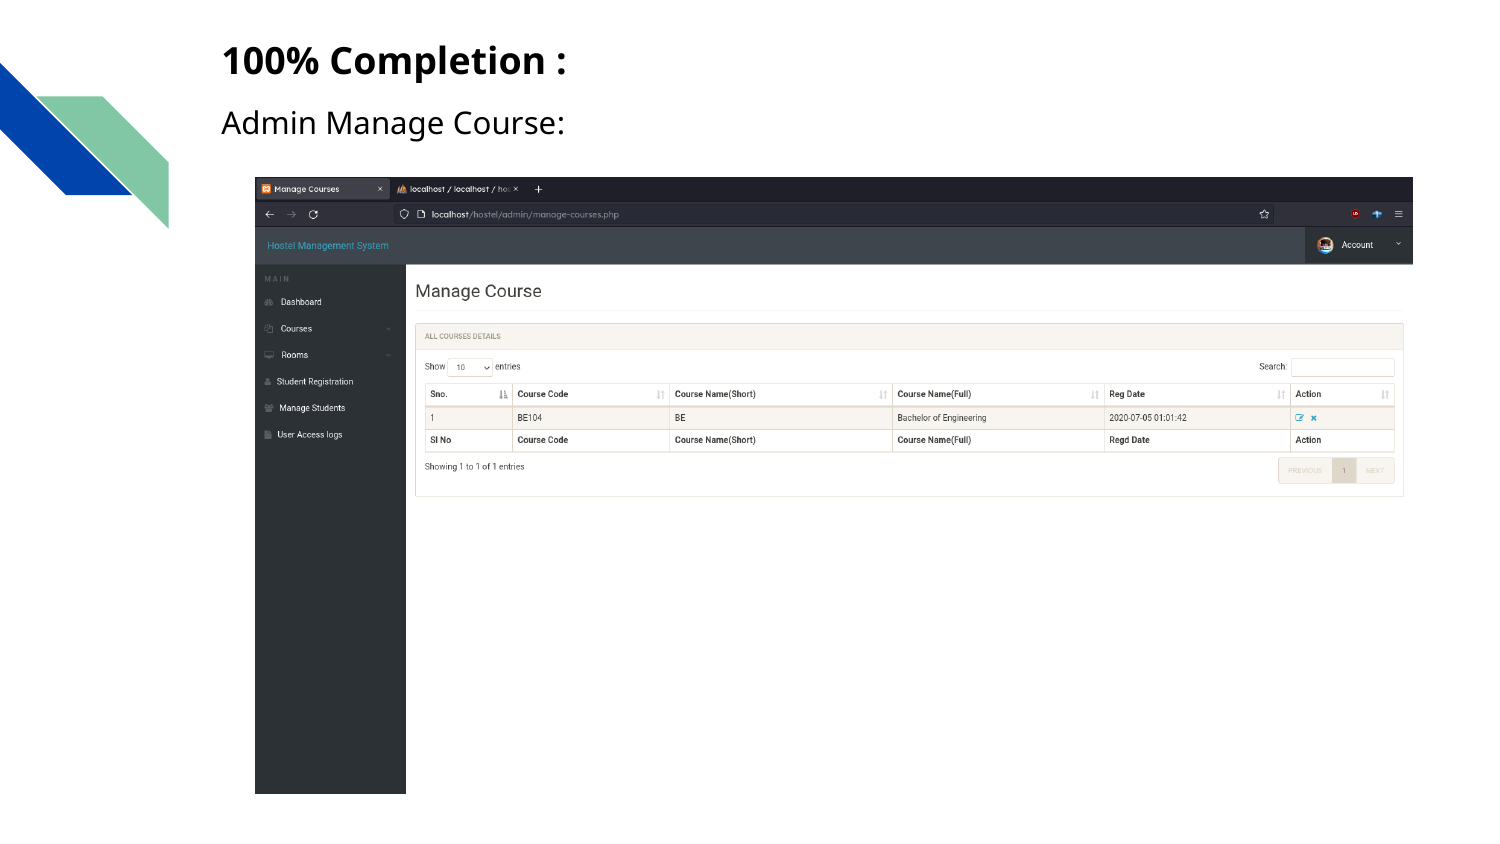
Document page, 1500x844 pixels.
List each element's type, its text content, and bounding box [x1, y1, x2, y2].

text_box 100% Completion : [206, 29, 857, 92]
text_box Admin Manage Course: [206, 93, 591, 148]
picture [255, 177, 1413, 794]
